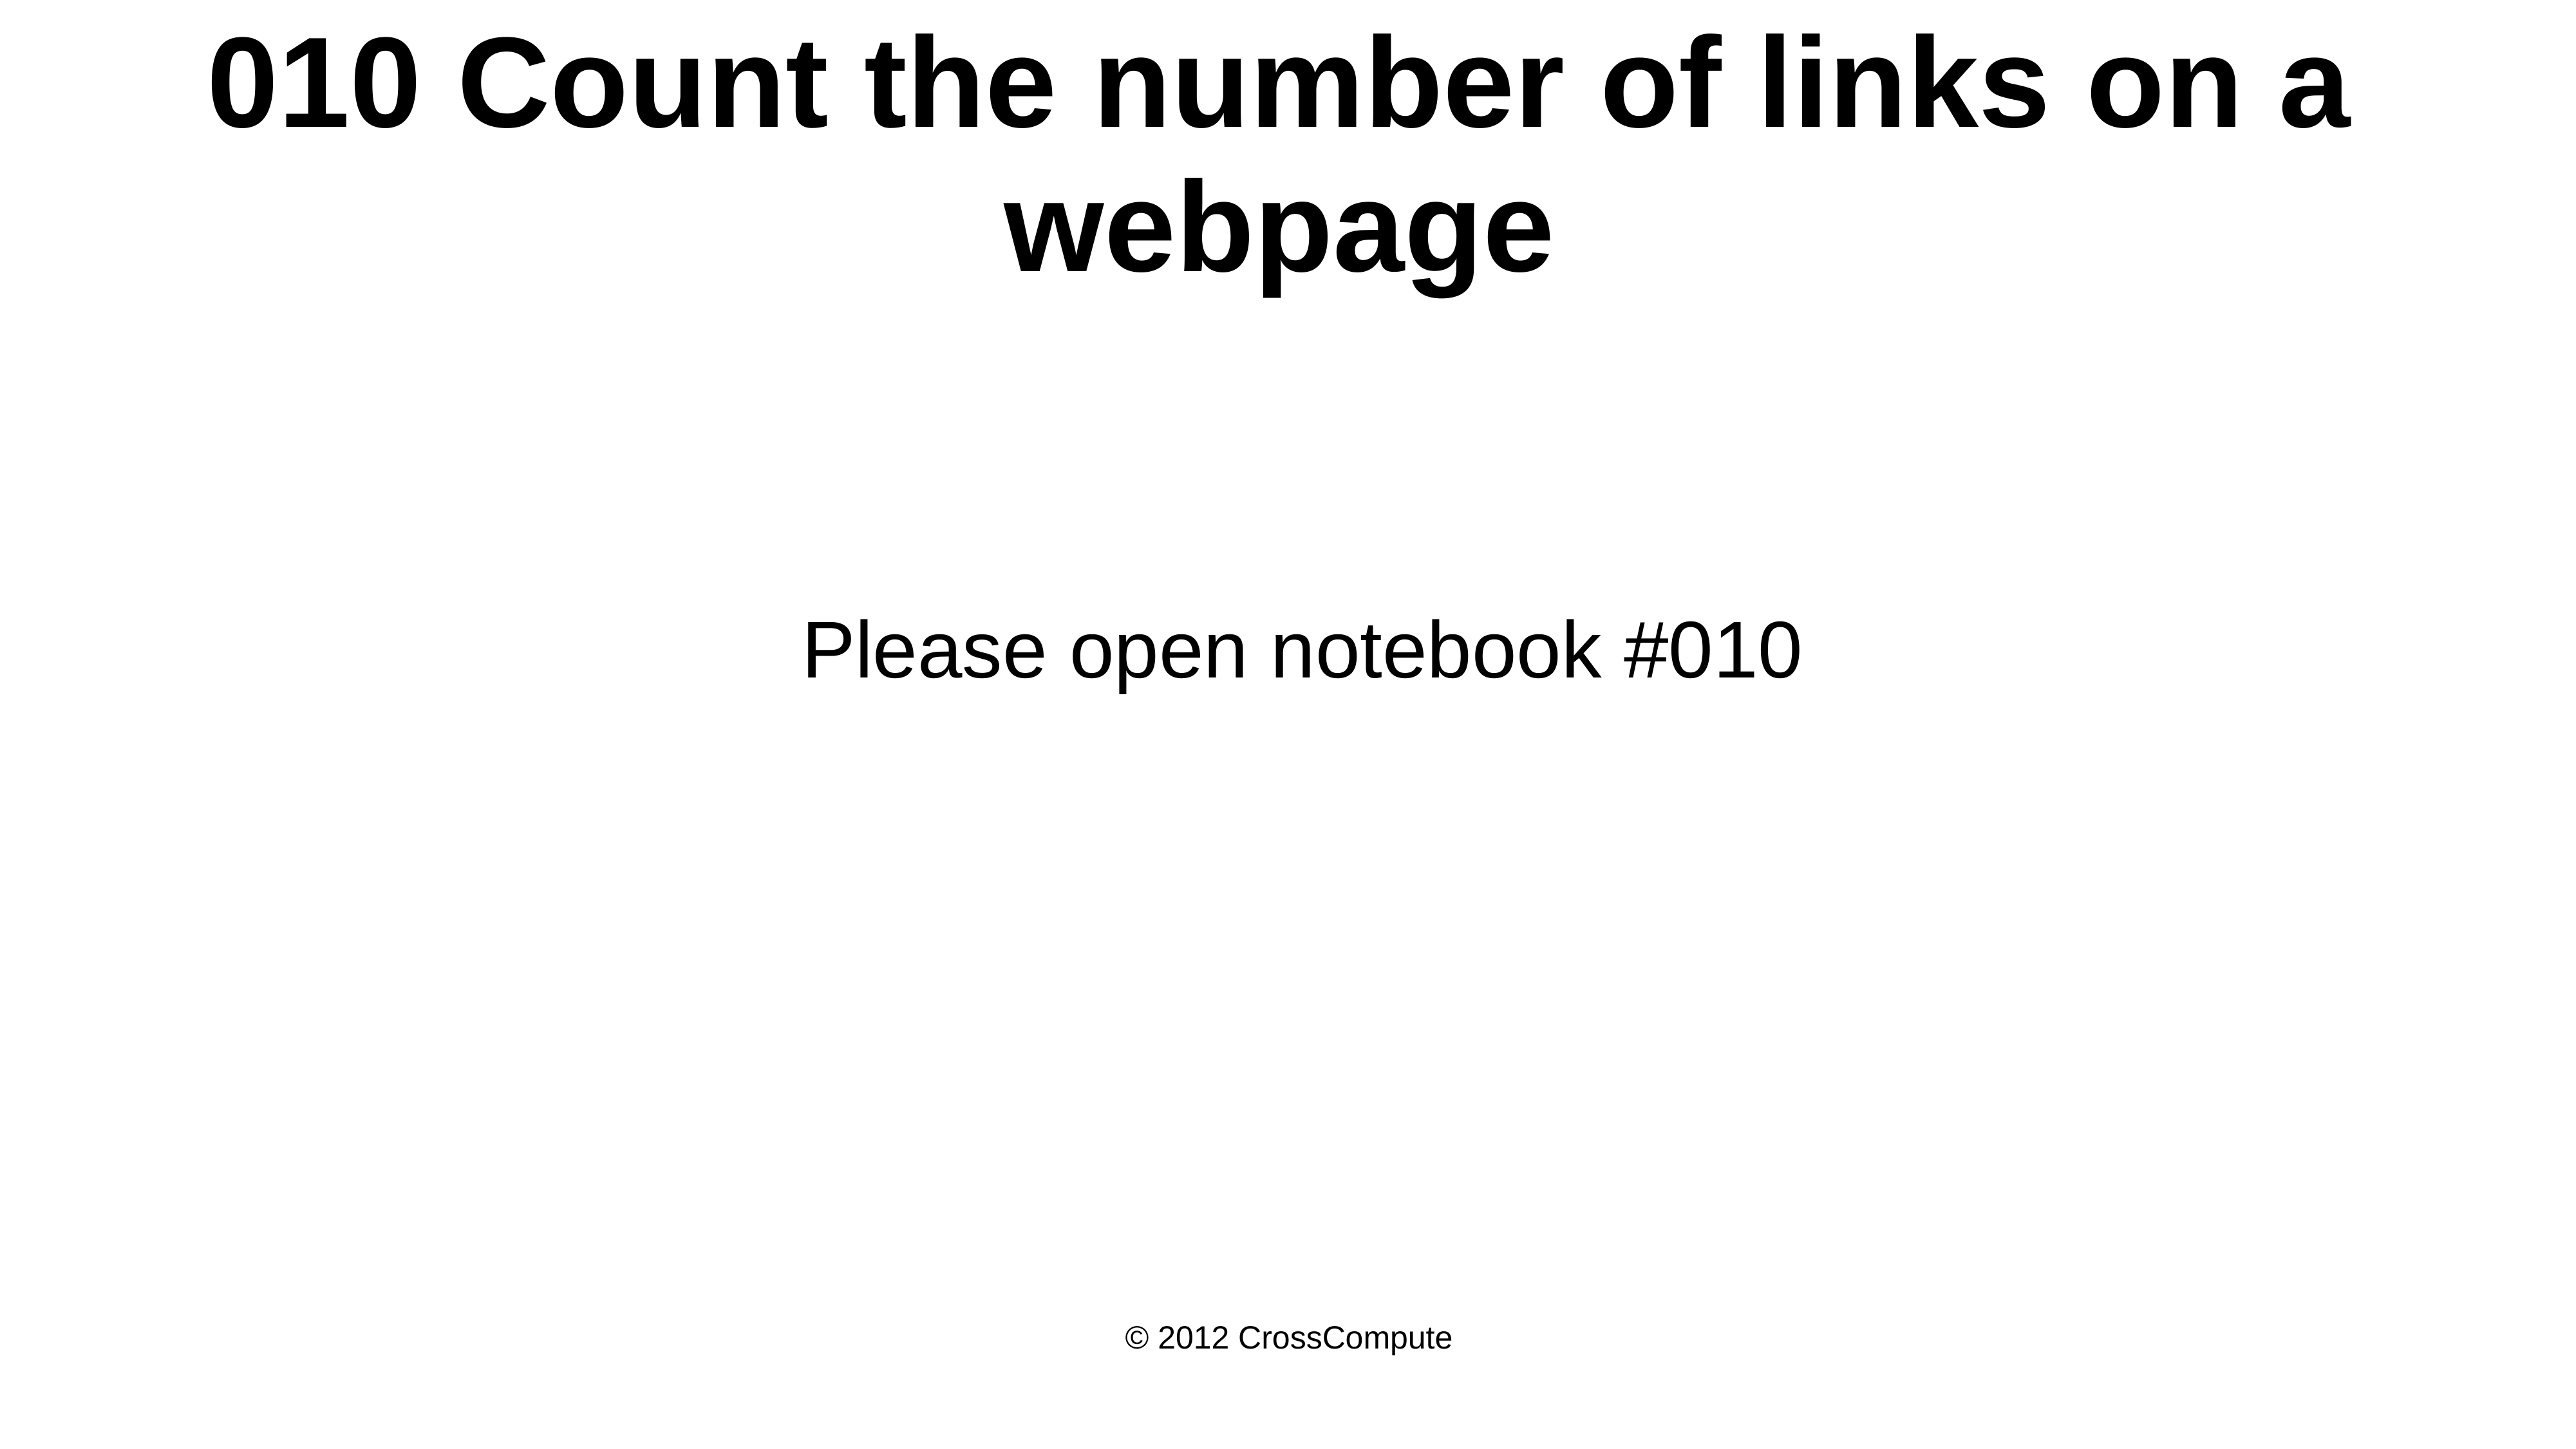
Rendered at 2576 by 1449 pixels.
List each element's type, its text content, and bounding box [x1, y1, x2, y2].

list Please open notebook #010 [72, 328, 2488, 1249]
title 010 Count the number of links on a webpage [72, 10, 2488, 299]
